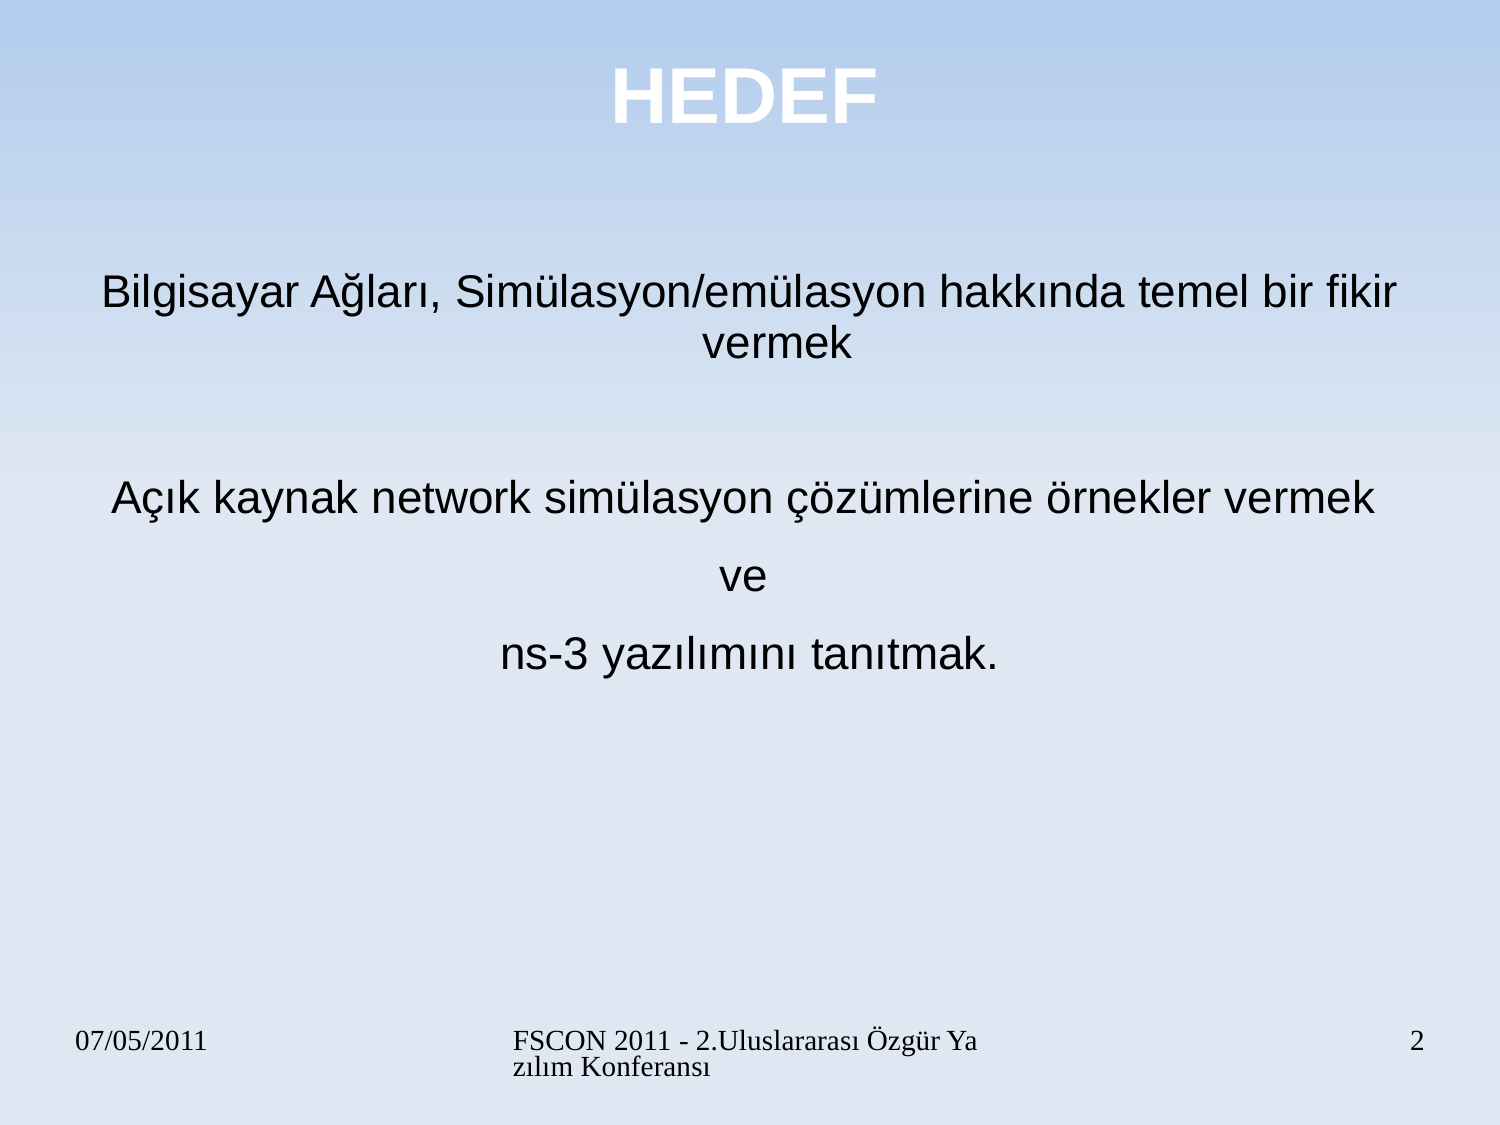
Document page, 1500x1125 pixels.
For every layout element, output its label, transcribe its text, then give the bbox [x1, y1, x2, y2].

list Bilgisayar Ağları, Simülasyon/emülasyon hakkında temel bir fikir vermek Açık kaynak network simülasyon çözümlerine örnekler vermek ve ns-3 yazılımını tanıtmak. [75, 263, 1426, 1006]
title HEDEF [69, 0, 1420, 188]
picture [0, 0, 1500, 1125]
